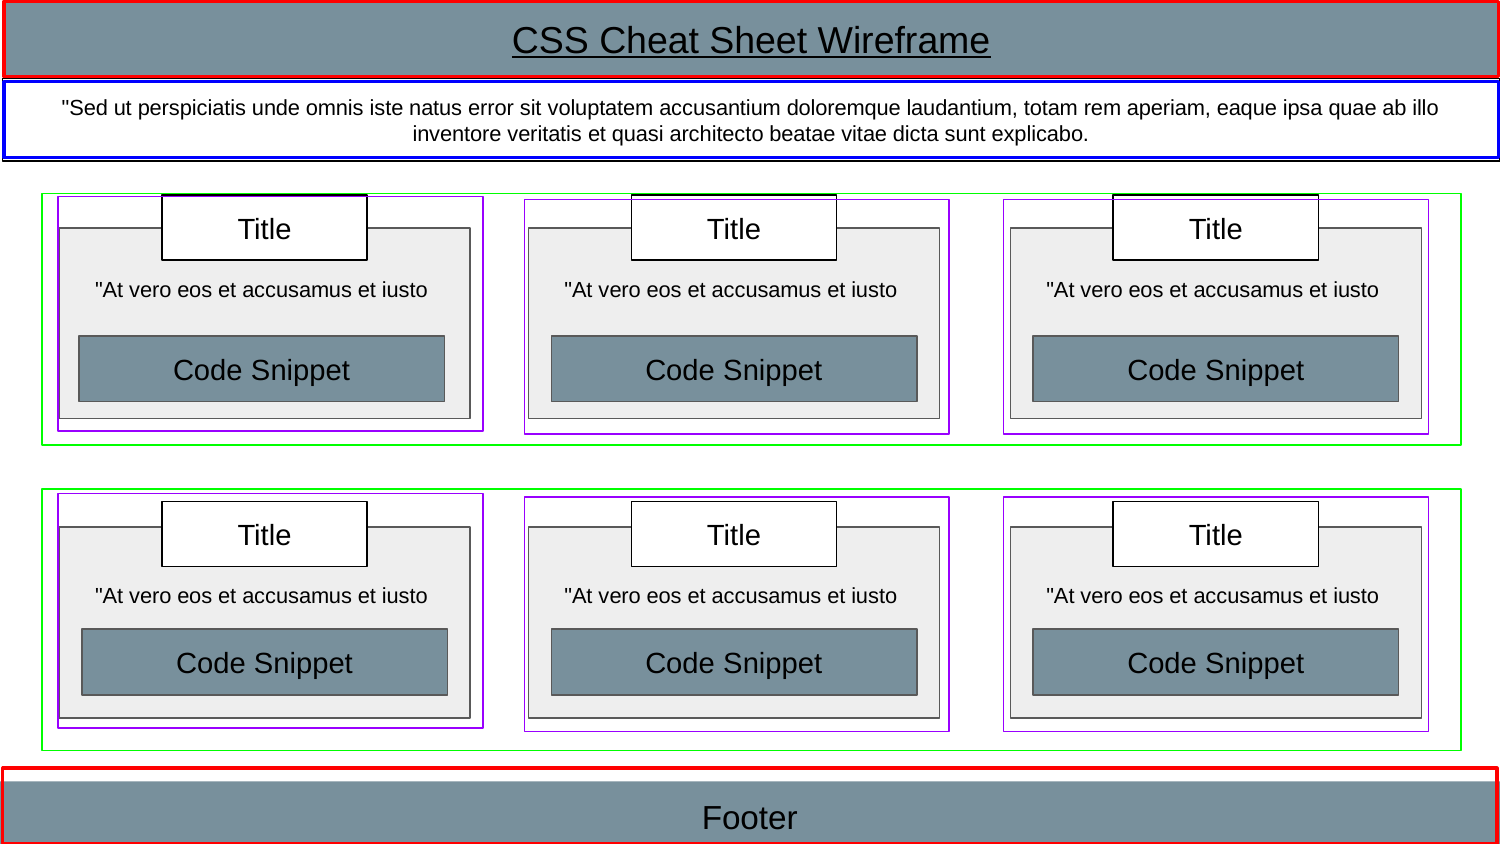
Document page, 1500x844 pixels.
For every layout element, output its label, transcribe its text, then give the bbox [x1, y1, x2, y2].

text_box "At vero eos et accusamus et iusto [59, 566, 470, 624]
text_box CSS Cheat Sheet Wireframe [6, 3, 1497, 75]
text_box Title [161, 197, 368, 260]
text_box [368, 526, 470, 566]
text_box [528, 526, 631, 566]
text_box Footer [4, 781, 1495, 842]
text_box Title [1113, 195, 1319, 199]
text_box [59, 227, 161, 260]
text_box Title [161, 501, 368, 566]
text_box "At vero eos et accusamus et iusto [1010, 260, 1422, 317]
text_box Title [631, 501, 837, 566]
text_box [528, 317, 940, 419]
text_box Title [631, 195, 837, 199]
text_box [59, 526, 161, 566]
text_box [528, 624, 940, 718]
text_box [1319, 227, 1422, 260]
text_box "At vero eos et accusamus et iusto [528, 260, 940, 317]
text_box [1010, 227, 1113, 260]
text_box "At vero eos et accusamus et iusto [59, 260, 470, 317]
text_box [1010, 317, 1422, 419]
text_box [528, 227, 631, 260]
text_box "At vero eos et accusamus et iusto [528, 566, 940, 624]
text_box [59, 317, 470, 419]
text_box Code Snippet [1033, 335, 1399, 402]
text_box Code Snippet [81, 629, 448, 695]
text_box Title [631, 200, 837, 260]
text_box Code Snippet [551, 629, 917, 695]
text_box Code Snippet [78, 335, 445, 402]
text_box [368, 227, 470, 260]
text_box "Sed ut perspiciatis unde omnis iste natus error sit voluptatem accusantium doloremque laudantium, totam rem aperiam, eaque ipsa quae ab illo inventore veritatis et quasi architecto beatae vitae dicta sunt explicabo. [6, 83, 1497, 156]
text_box [837, 526, 940, 566]
text_box Title [1113, 501, 1319, 566]
text_box Code Snippet [551, 335, 917, 402]
text_box [837, 227, 940, 260]
text_box [1319, 526, 1422, 566]
text_box [1010, 526, 1113, 566]
text_box "At vero eos et accusamus et iusto [1010, 566, 1422, 624]
text_box Title [1113, 200, 1319, 260]
text_box Code Snippet [1033, 629, 1399, 695]
text_box [59, 624, 470, 718]
text_box [1010, 624, 1422, 718]
